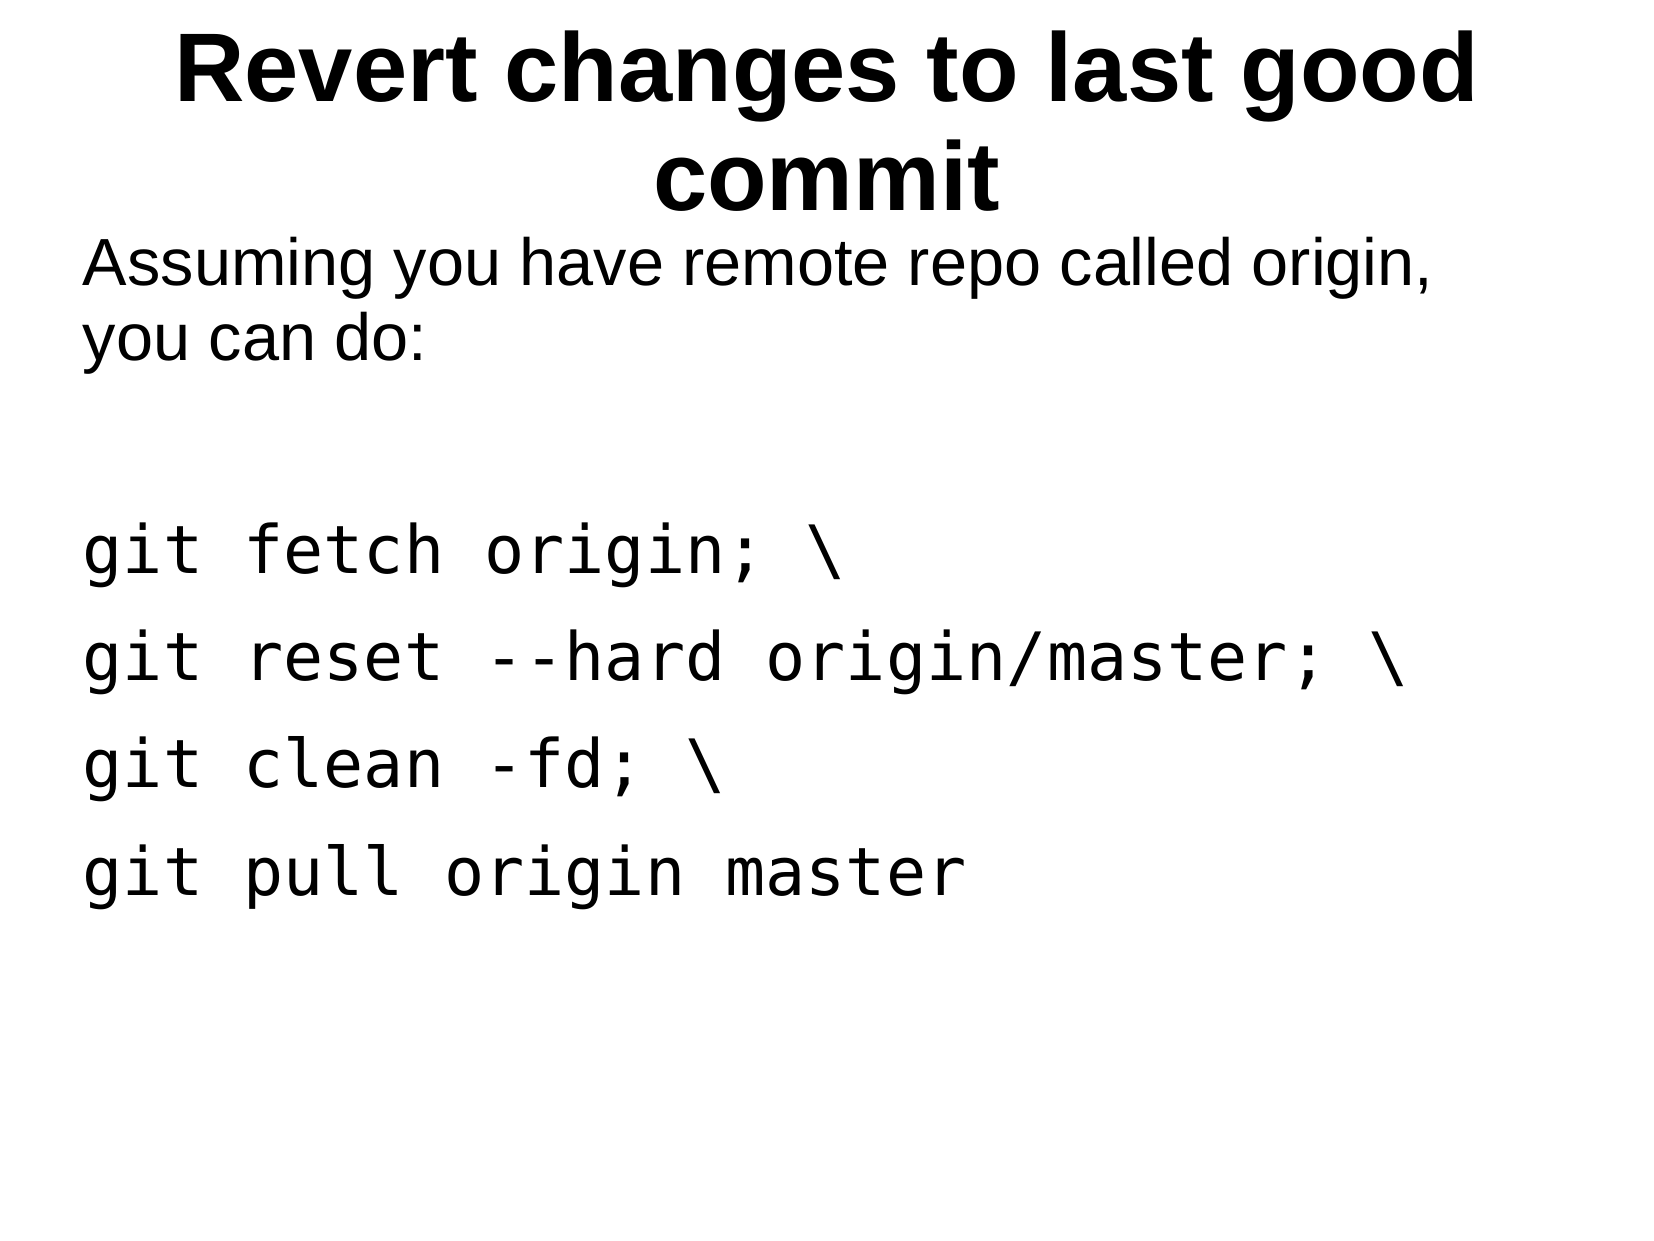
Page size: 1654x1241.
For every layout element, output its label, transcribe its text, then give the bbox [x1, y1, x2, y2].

list Assuming you have remote repo called origin, you can do: git fetch origin; \ git reset --hard origin/master; \ git clean -fd; \ git pull origin master [82, 225, 1538, 1186]
title Revert changes to last good commit [82, 13, 1571, 232]
